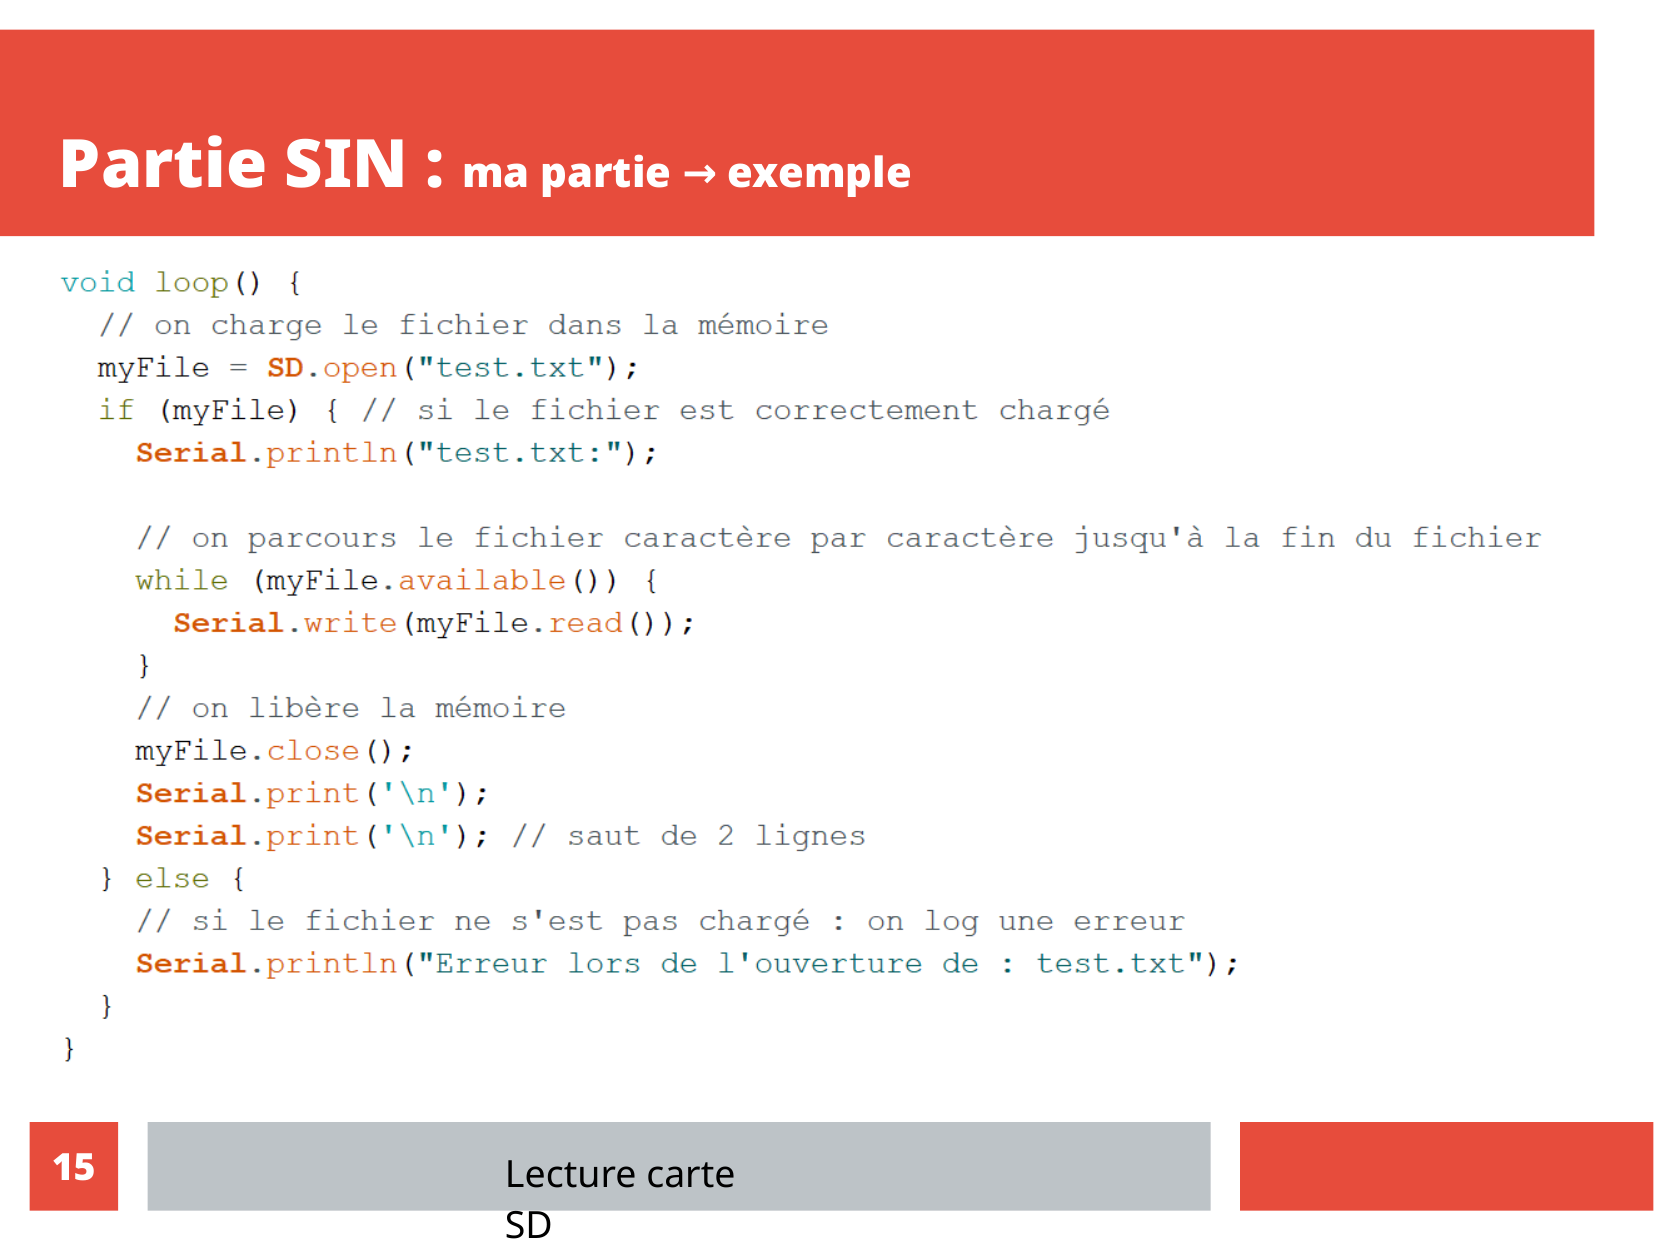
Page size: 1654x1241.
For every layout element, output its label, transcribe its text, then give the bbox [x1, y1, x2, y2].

title Partie SIN : ma partie → exemple [59, 59, 1595, 207]
picture [54, 259, 1560, 1069]
text_box Lecture carte SD [490, 1139, 786, 1202]
